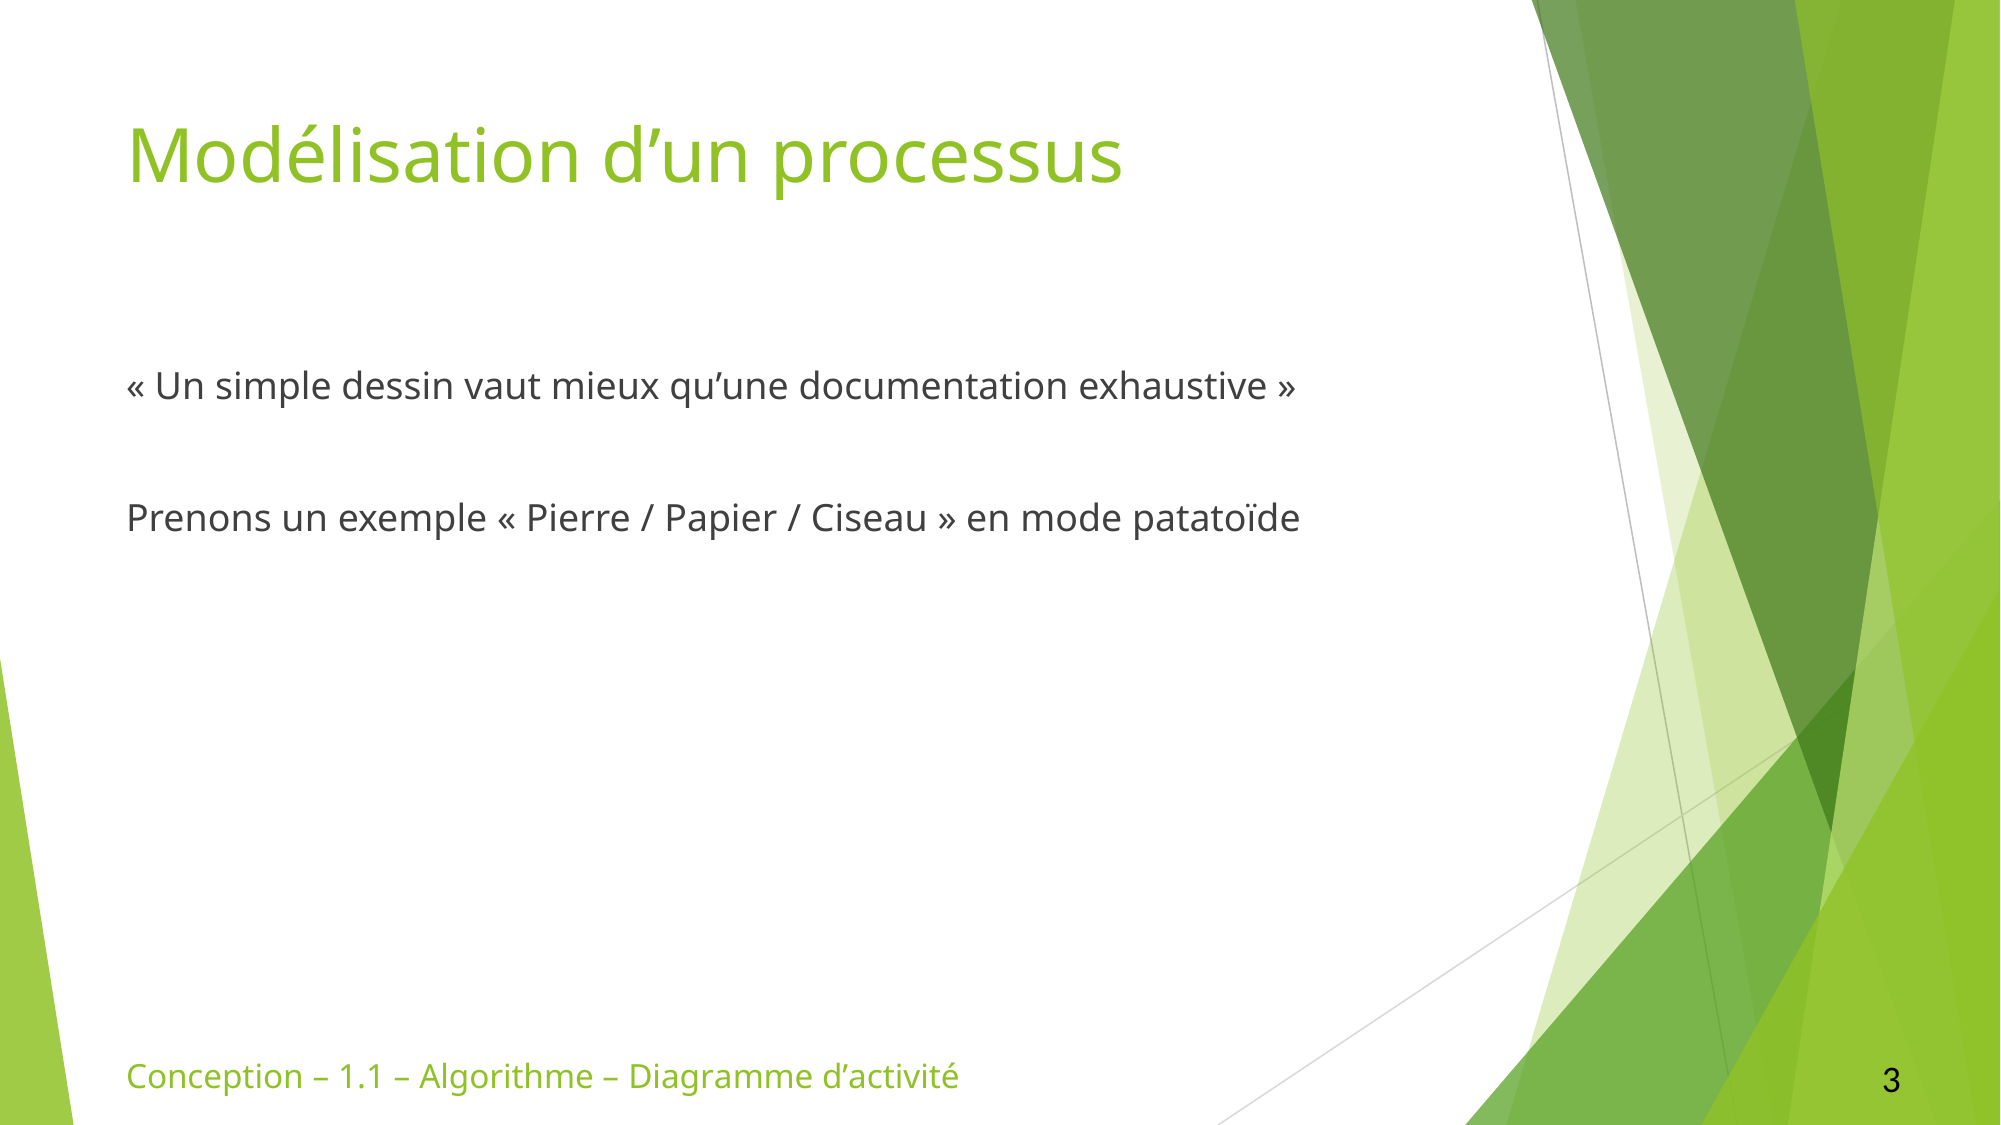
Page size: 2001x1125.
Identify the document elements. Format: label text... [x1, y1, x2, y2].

text_box Conception – 1.1 – Algorithme – Diagramme d’activité [111, 1047, 1094, 1109]
title Modélisation d’un processus [111, 99, 1522, 317]
text_box [1866, 1047, 1979, 1108]
list « Un simple dessin vaut mieux qu’une documentation exhaustive » Prenons un exemple « Pierre / Papier / Ciseau » en mode patatoïde [111, 354, 1522, 992]
